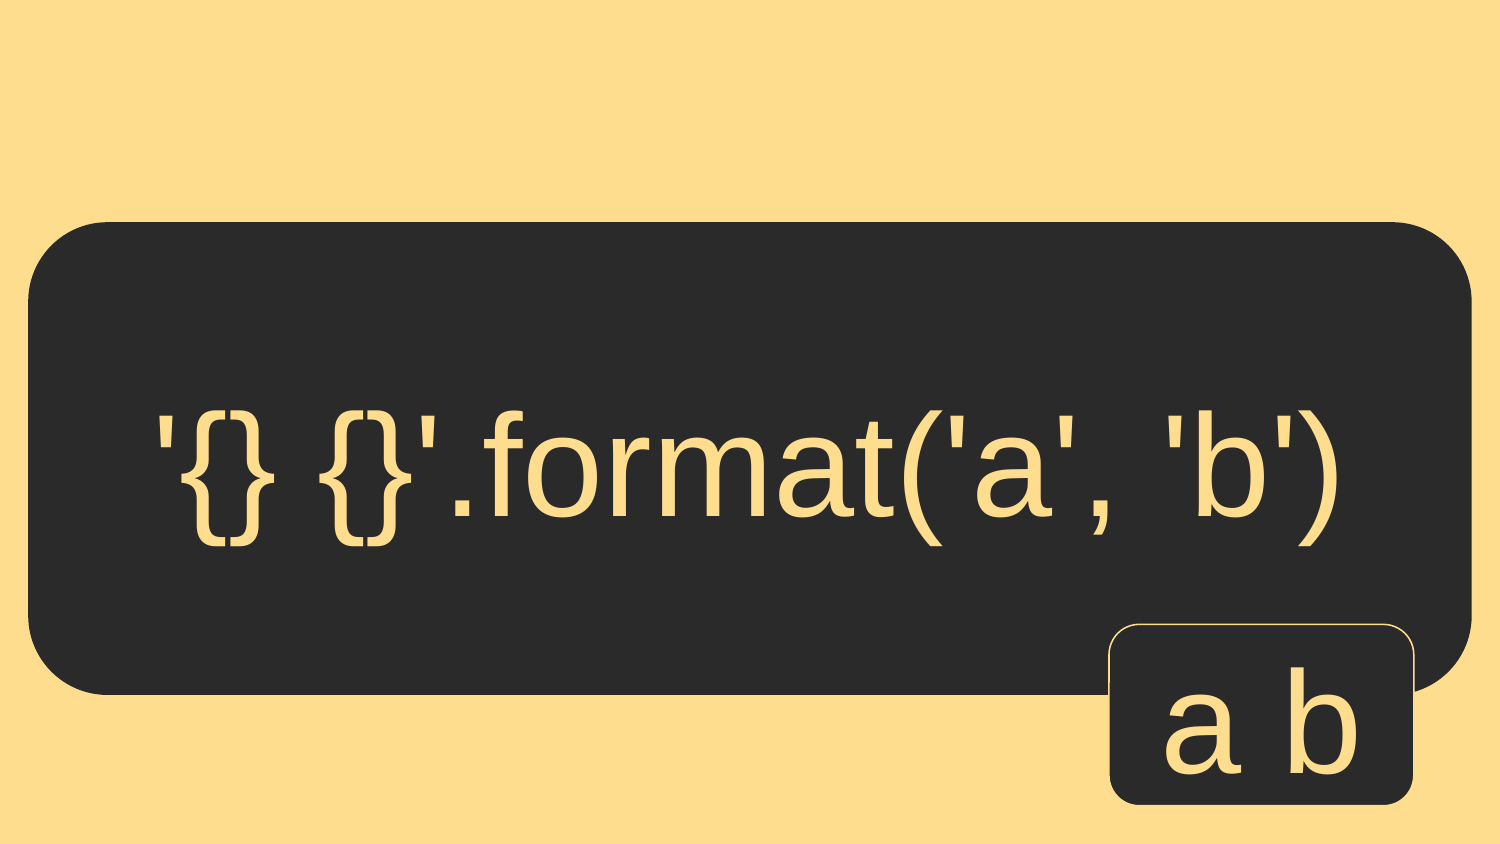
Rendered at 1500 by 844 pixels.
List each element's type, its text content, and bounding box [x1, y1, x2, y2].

text_box a b [1108, 624, 1414, 806]
text_box '{} {}'.format('a', 'b') [28, 222, 1471, 695]
